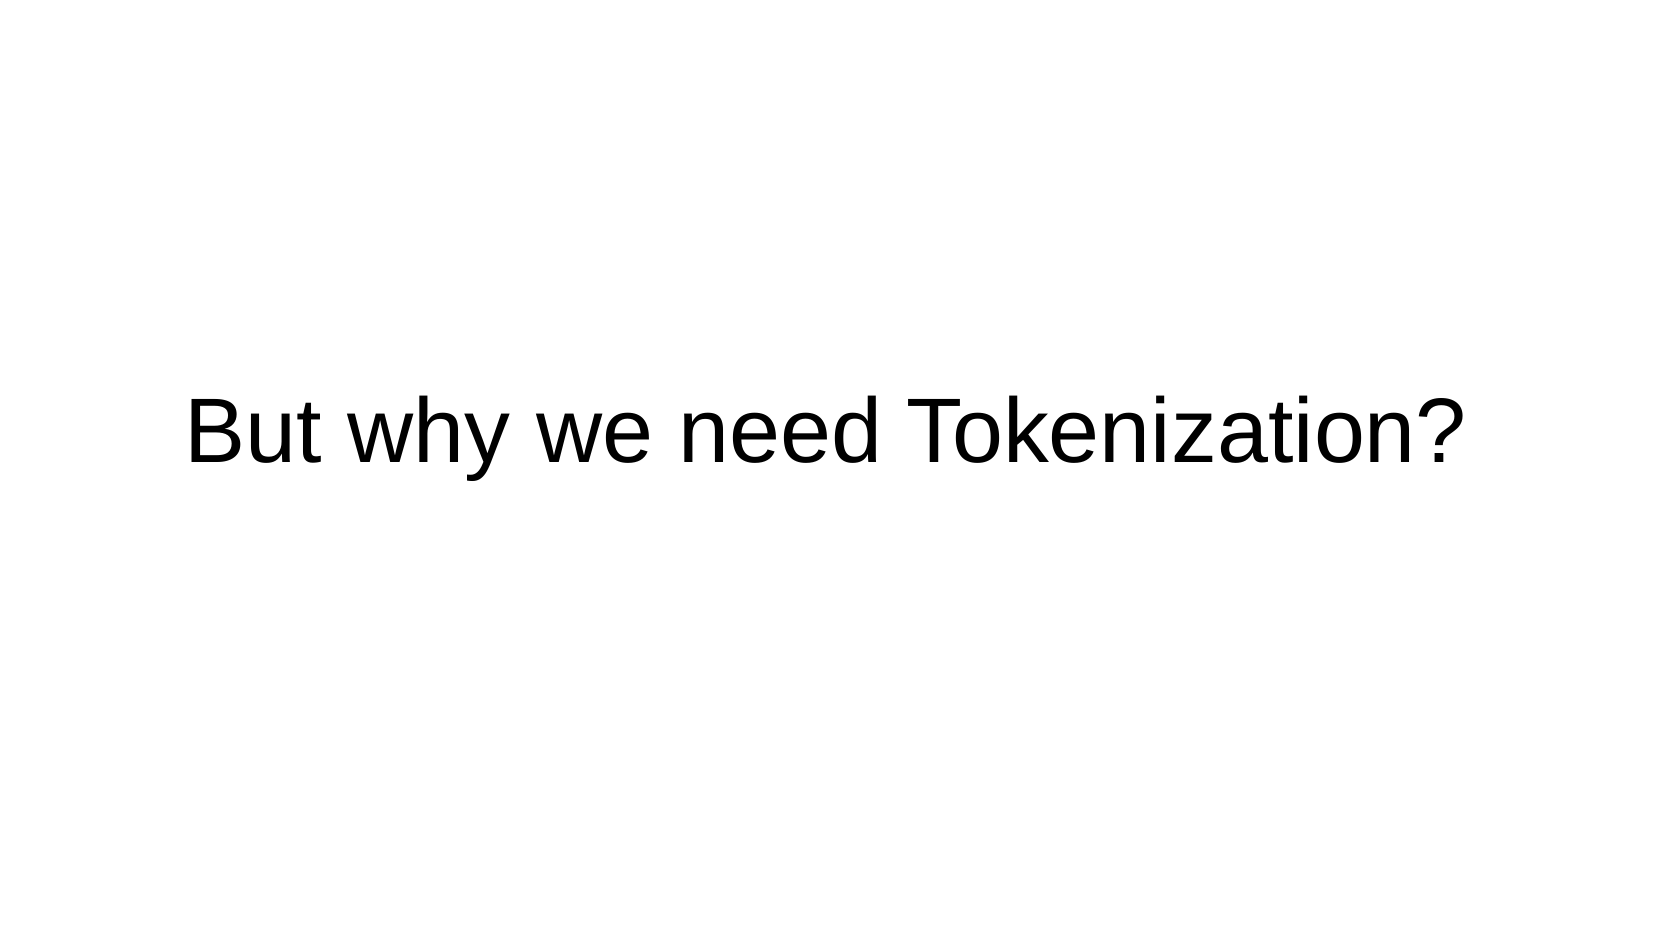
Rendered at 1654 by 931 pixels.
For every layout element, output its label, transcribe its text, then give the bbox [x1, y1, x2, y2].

title But why we need Tokenization? [82, 352, 1571, 508]
